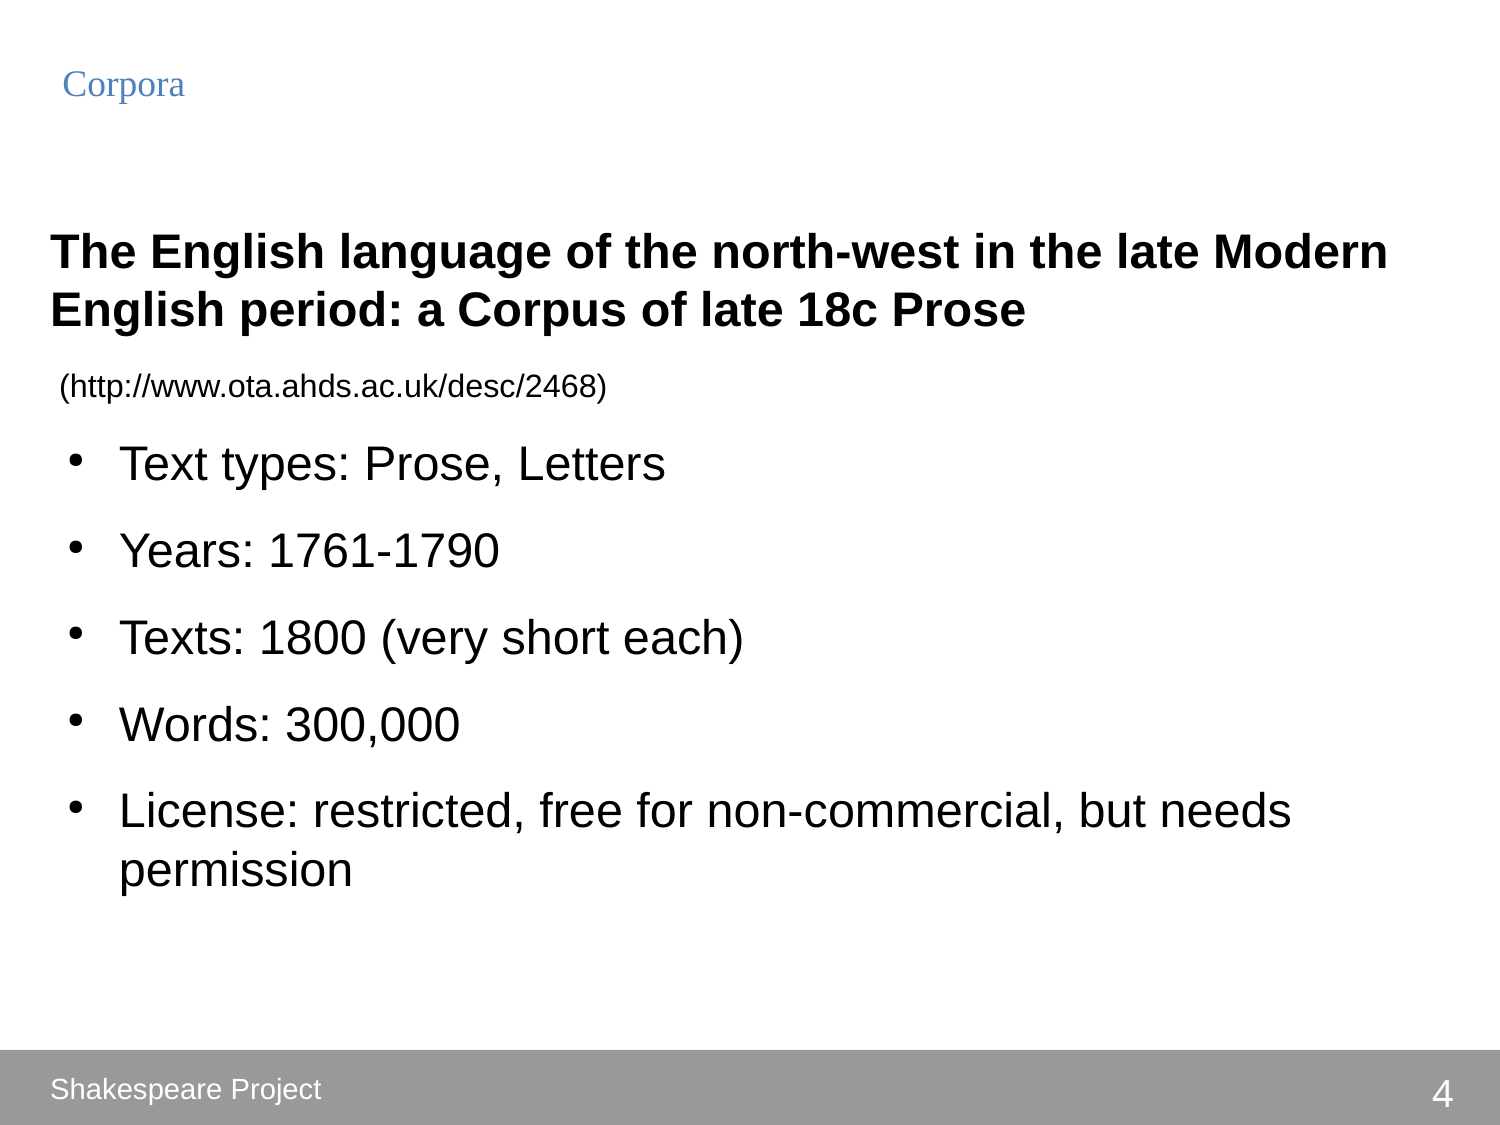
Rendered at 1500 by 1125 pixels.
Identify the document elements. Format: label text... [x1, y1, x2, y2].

title Corpora [62, 12, 1450, 150]
list The English language of the north-west in the late Modern English period: a Corpus of late 18c Prose (http://www.ota.ahds.ac.uk/desc/2468) Text types: Prose, Letters Years: 1761-1790 Texts: 1800 (very short each) Words: 300,000 License: restricted, free for non-commercial, but needs permission [35, 212, 1423, 910]
footer Shakespeare Project [35, 1062, 1276, 1111]
slide_number <Nummer> [1417, 1062, 1477, 1111]
